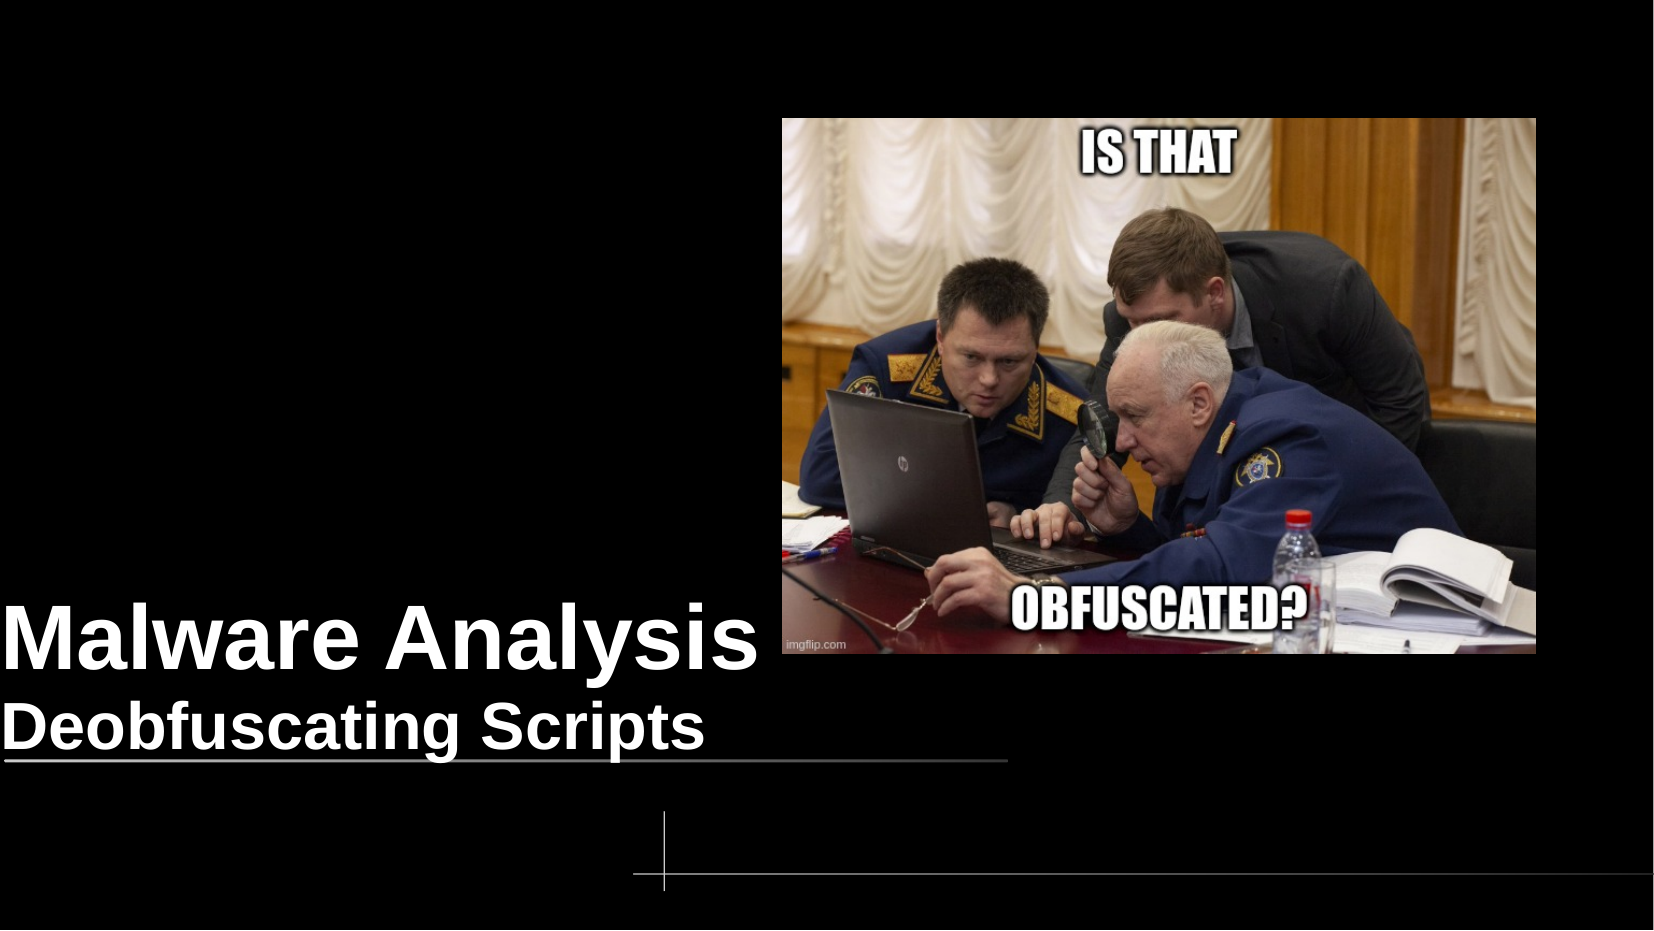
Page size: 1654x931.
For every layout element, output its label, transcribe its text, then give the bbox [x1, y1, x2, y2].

picture [782, 118, 1536, 654]
title Malware Analysis Deobfuscating Scripts [0, 586, 1477, 764]
